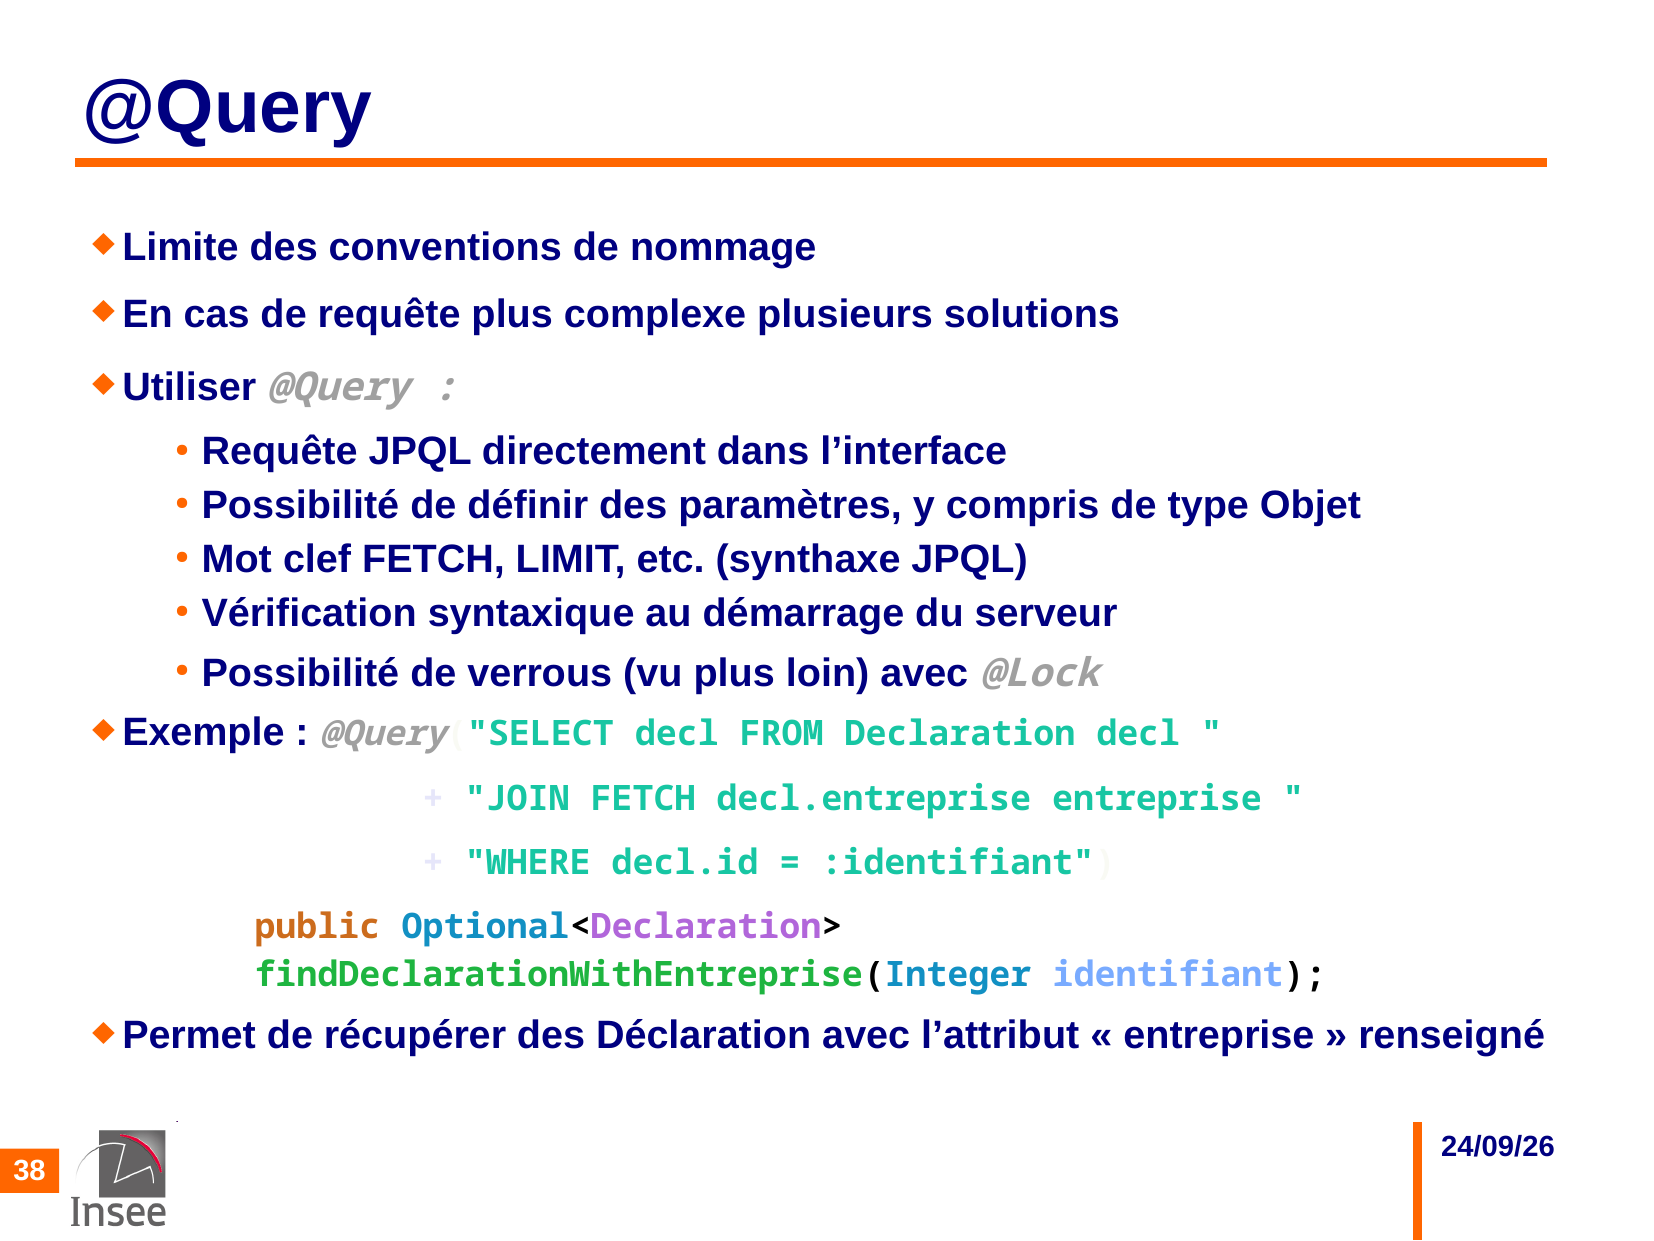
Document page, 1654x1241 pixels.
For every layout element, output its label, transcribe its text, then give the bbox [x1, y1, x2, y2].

picture [62, 1121, 178, 1241]
list Limite des conventions de nommage En cas de requête plus complexe plusieurs solutions Utiliser @Query : Requête JPQL directement dans l’interface Possibilité de définir des paramètres, y compris de type Objet Mot clef FETCH, LIMIT, etc. (synthaxe JPQL) Vérification syntaxique au démarrage du serveur Possibilité de verrous (vu plus loin) avec @Lock Exemple : @Query("SELECT decl FROM Declaration decl " + "JOIN FETCH decl.entreprise entreprise " + "WHERE decl.id = :identifiant") public Optional<Declaration> findDeclarationWithEntreprise(Integer identifiant); Permet de récupérer des Déclaration avec l’attribut « entreprise » renseigné [82, 224, 1571, 1099]
title @Query [82, 49, 1619, 163]
